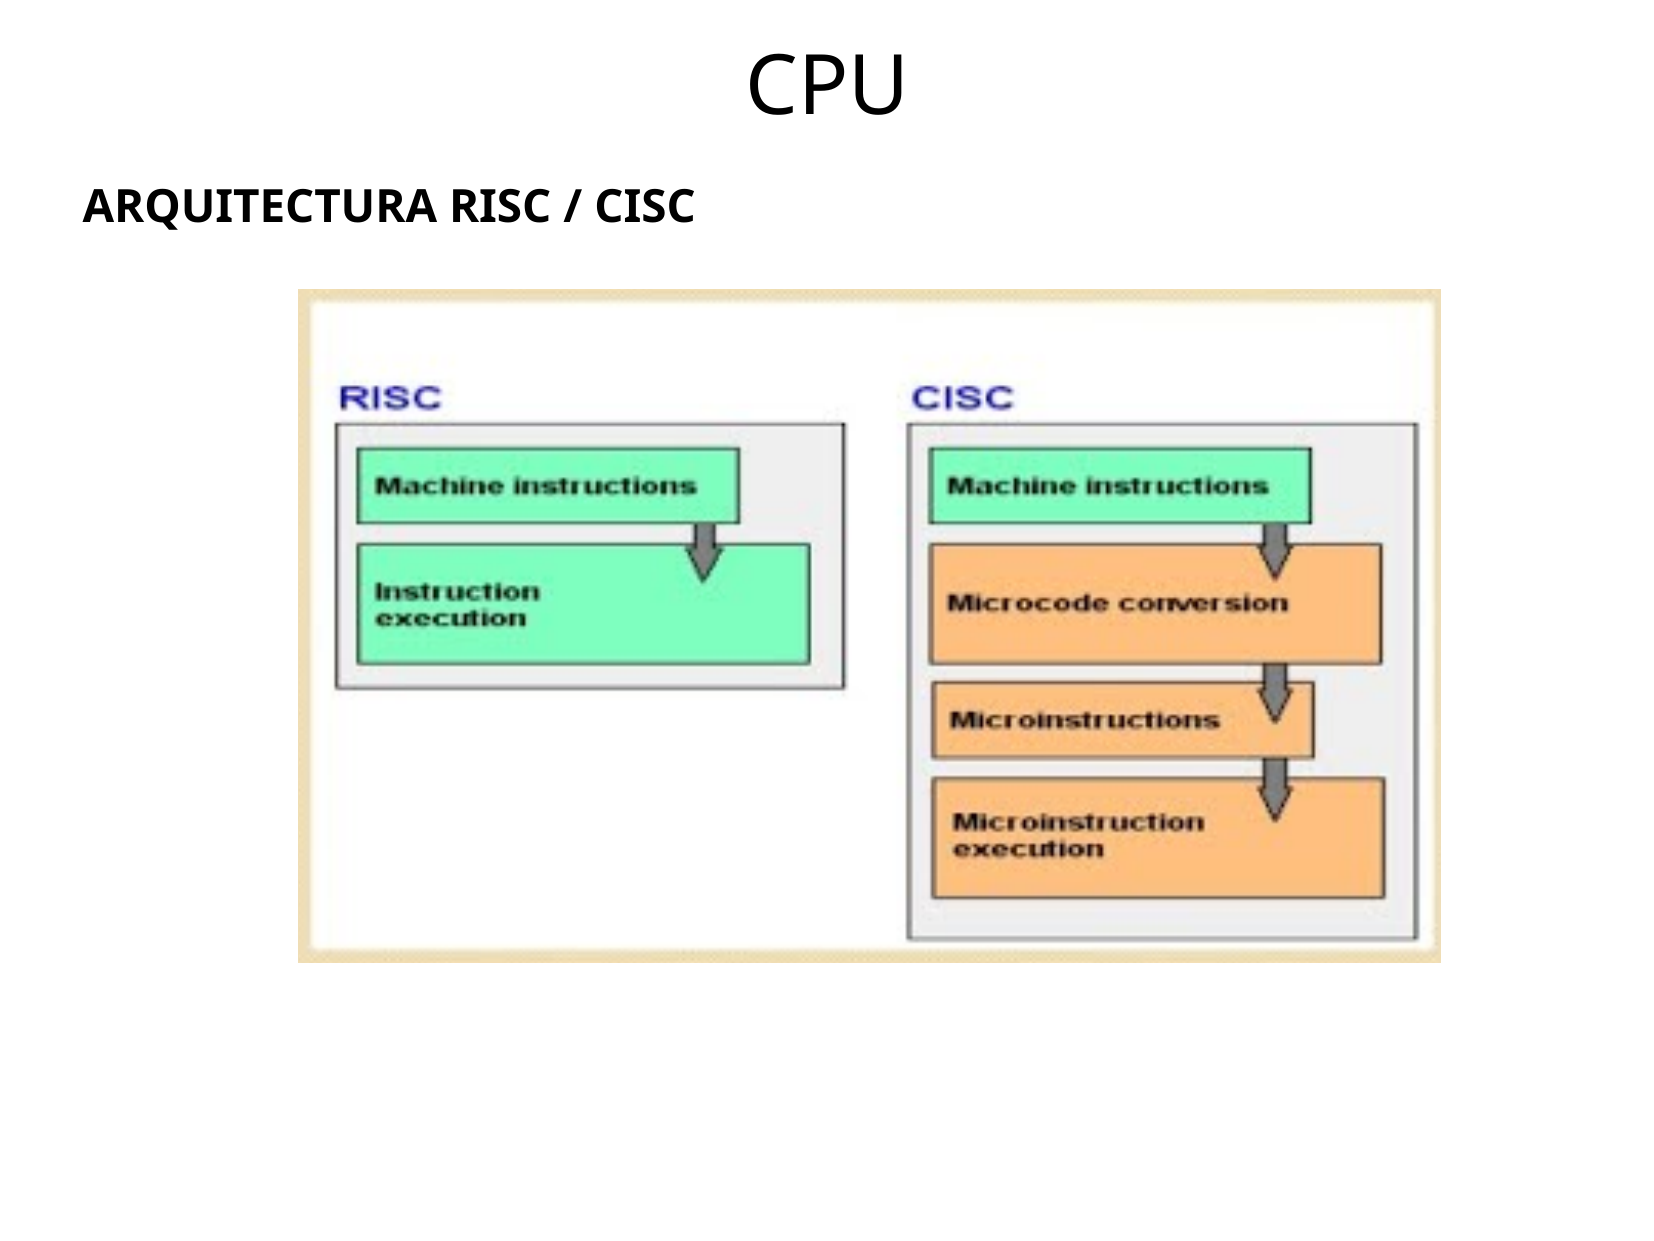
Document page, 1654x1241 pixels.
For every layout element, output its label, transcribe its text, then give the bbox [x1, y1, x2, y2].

title CPU [83, 0, 1572, 162]
subtitle ARQUITECTURA RISC / CISC [82, 177, 1630, 1193]
picture [298, 289, 1441, 963]
